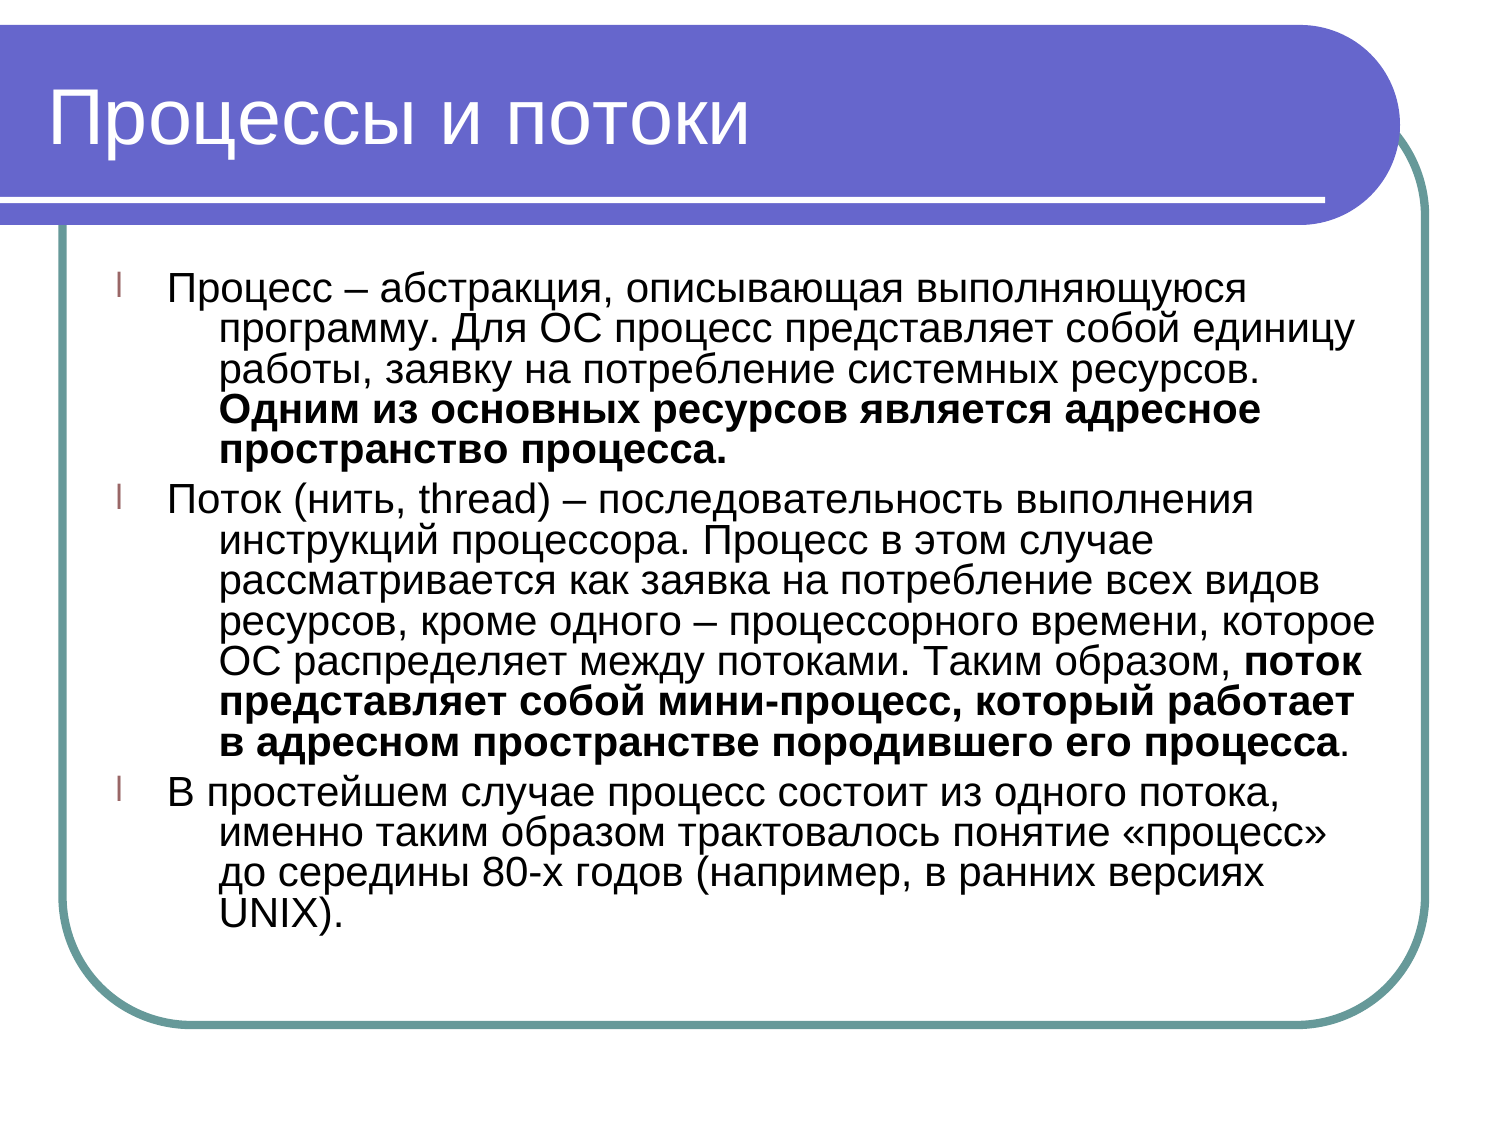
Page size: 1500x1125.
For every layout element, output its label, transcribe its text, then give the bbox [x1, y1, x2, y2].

title Процессы и потоки [32, 37, 1347, 188]
list Процесс – абстракция, описывающая выполняющуюся программу. Для ОС процесс представляет собой единицу работы, заявку на потребление системных ресурсов. Одним из основных ресурсов является адресное пространство процесса. Поток (нить, thread) – последовательность выполнения инструкций процессора. Процесс в этом случае рассматривается как заявка на потребление всех видов ресурсов, кроме одного – процессорного времени, которое ОС распределяет между потоками. Таким образом, поток представляет собой мини-процесс, который работает в адресном пространстве породившего его процесса. В простейшем случае процесс состоит из одного потока, именно таким образом трактовалось понятие «процесс» до середины 80-х годов (например, в ранних версиях UNIX). [99, 262, 1400, 988]
